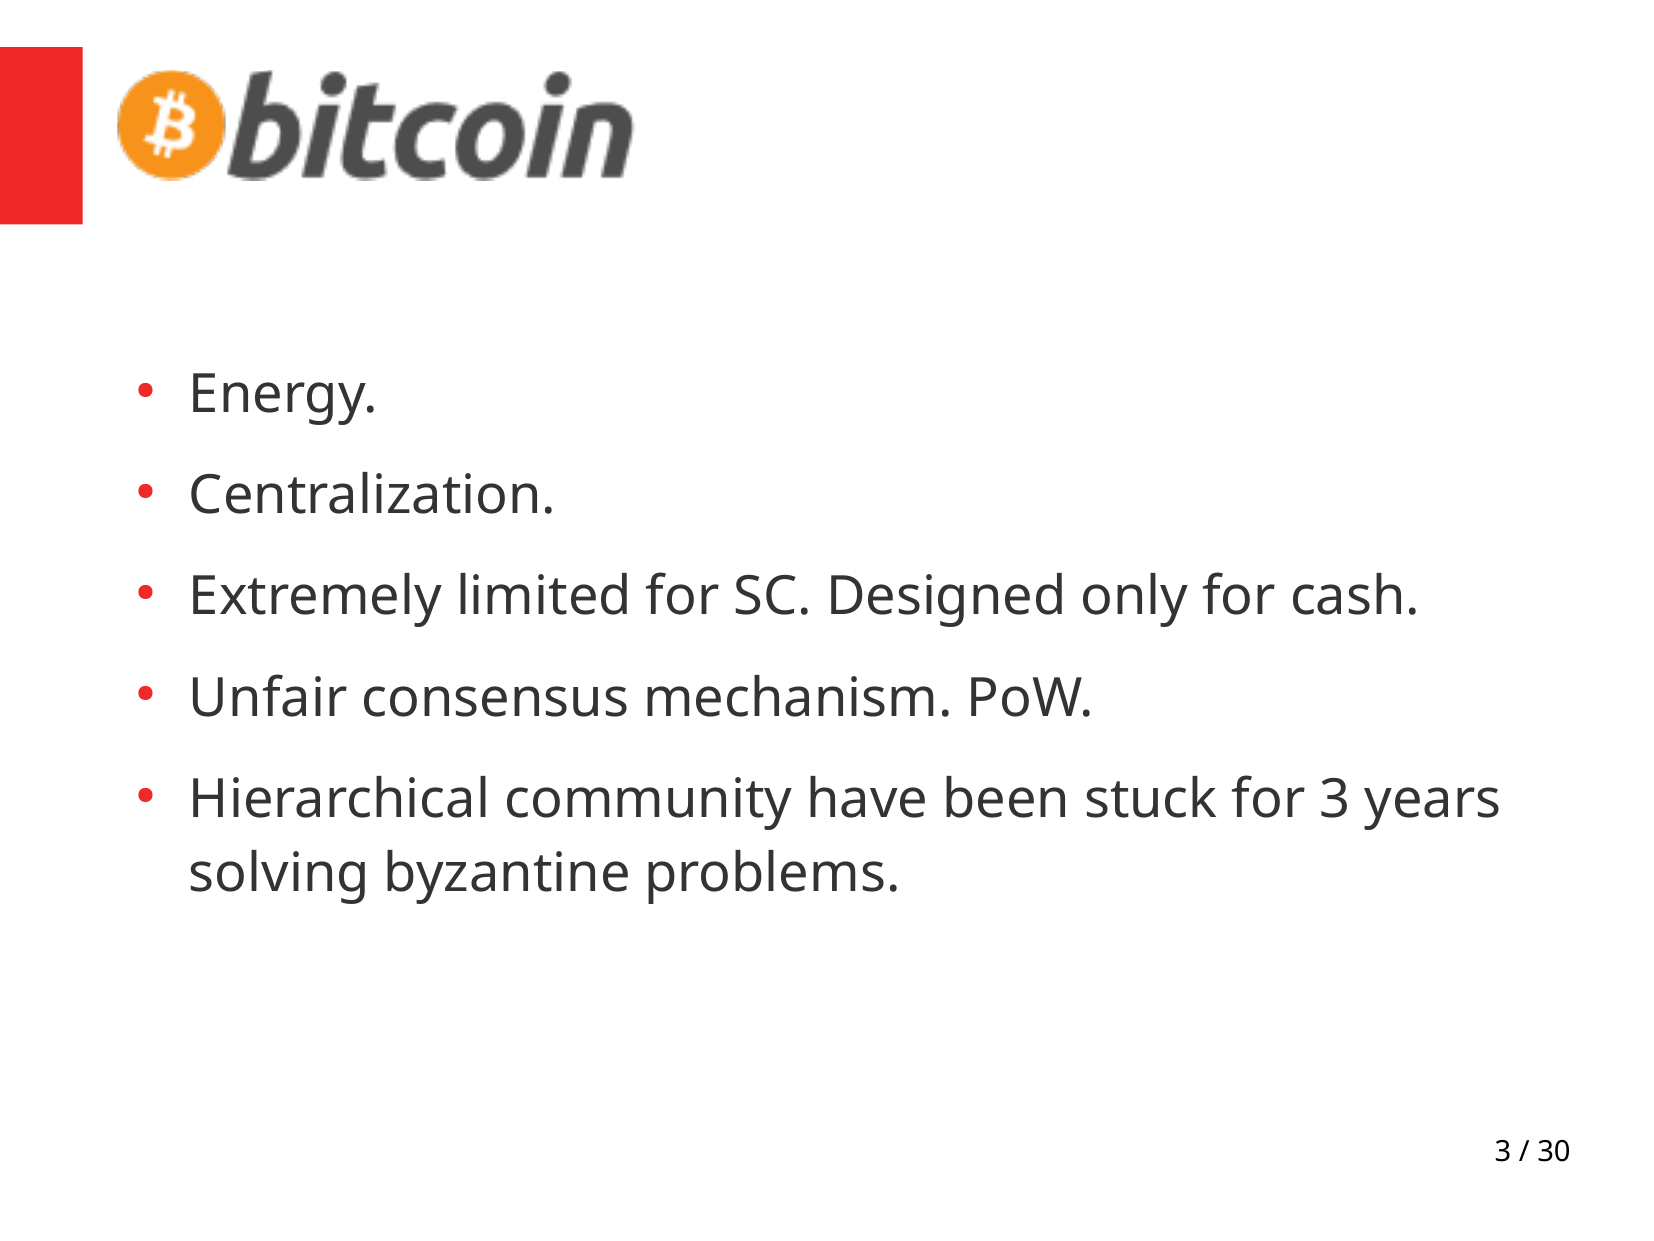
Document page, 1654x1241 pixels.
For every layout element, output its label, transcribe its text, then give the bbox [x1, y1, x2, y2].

picture [116, 70, 638, 181]
list Energy. Centralization. Extremely limited for SC. Designed only for cash. Unfair consensus mechanism. PoW. Hierarchical community have been stuck for 3 years solving byzantine problems. [118, 354, 1536, 1074]
